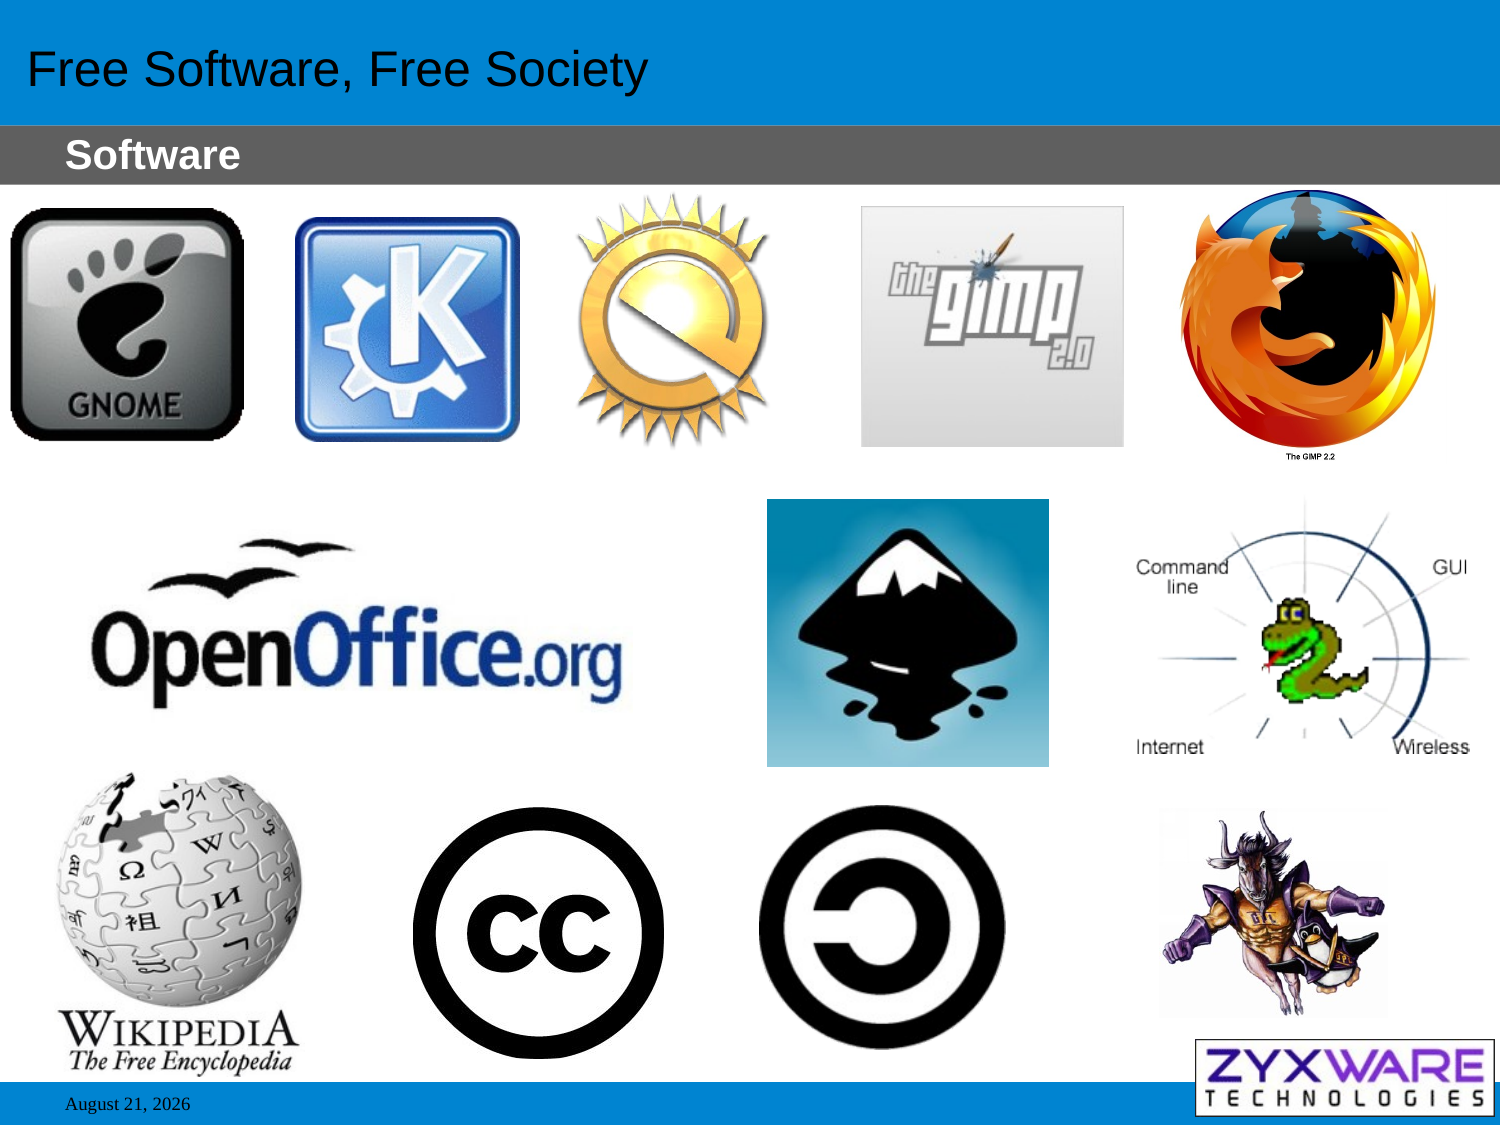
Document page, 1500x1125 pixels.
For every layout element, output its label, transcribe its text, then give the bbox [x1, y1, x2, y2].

picture [759, 805, 1006, 1050]
picture [1159, 808, 1388, 1018]
picture [1173, 189, 1447, 464]
picture [413, 807, 664, 1059]
picture [9, 208, 244, 443]
picture [861, 206, 1124, 447]
picture [54, 476, 633, 1077]
picture [767, 511, 1049, 767]
picture [295, 217, 520, 442]
picture [574, 190, 771, 451]
picture [1136, 492, 1470, 755]
title Software [64, 125, 1436, 185]
picture [1195, 1039, 1495, 1117]
